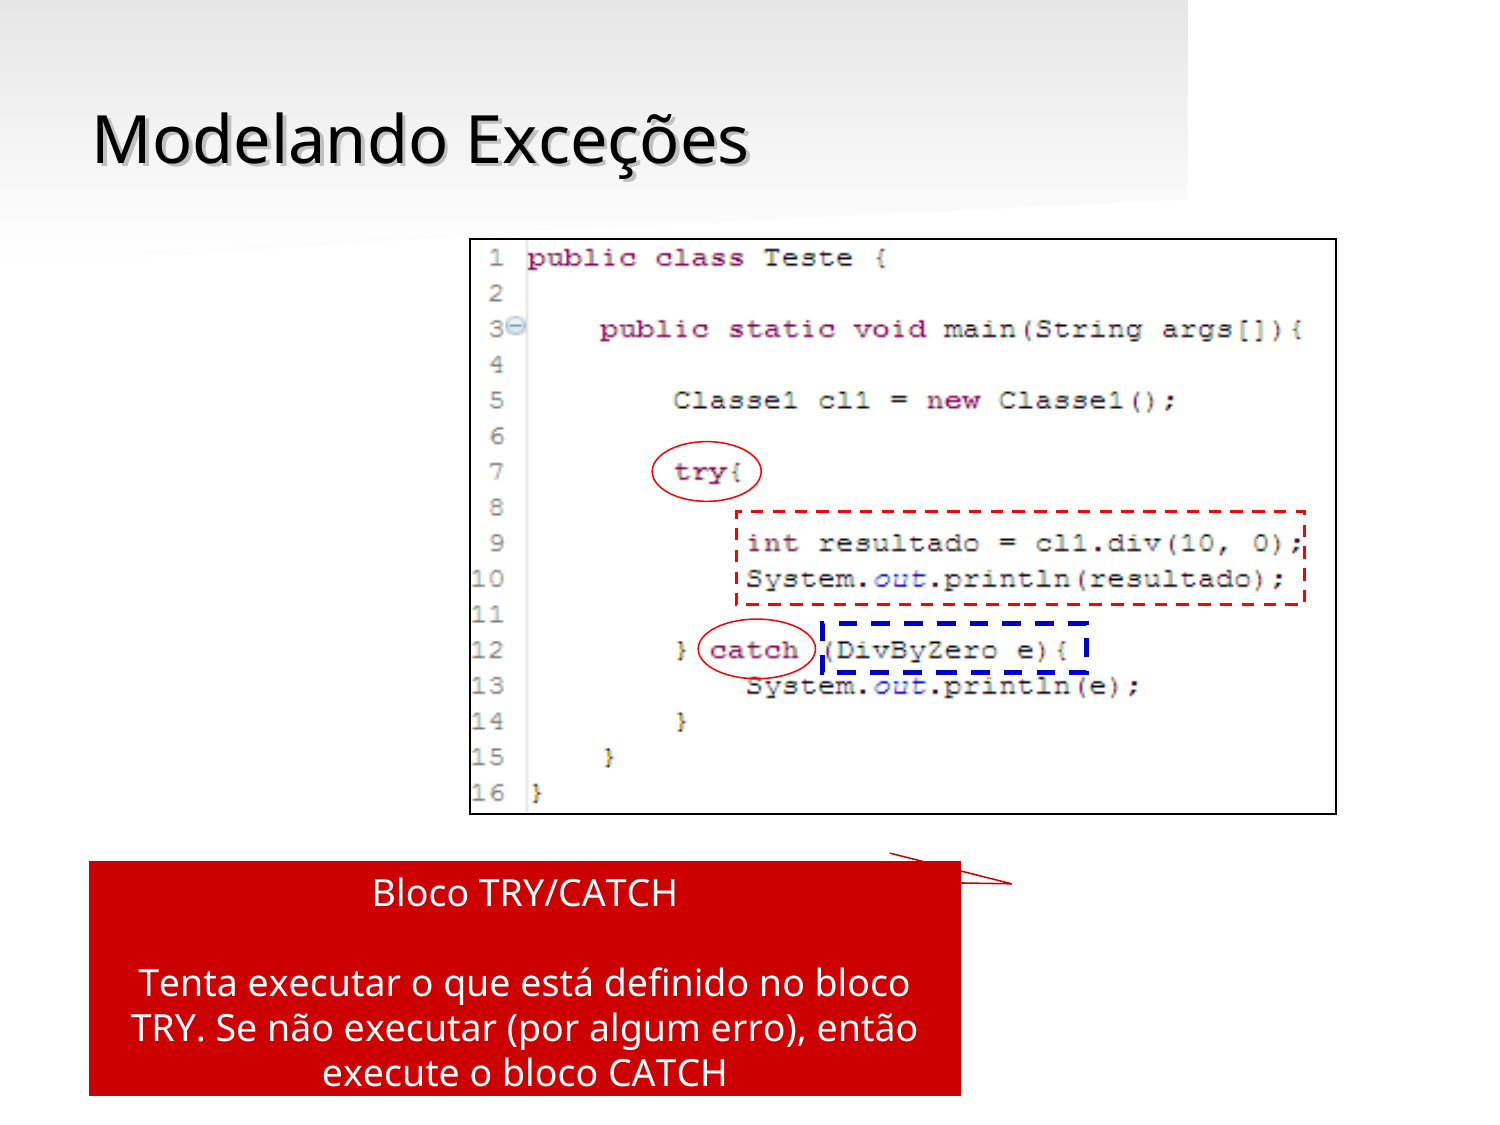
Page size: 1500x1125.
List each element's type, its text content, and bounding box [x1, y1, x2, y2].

text_box Bloco TRY/CATCH Tenta executar o que está definido no bloco TRY. Se não executar (por algum erro), então execute o bloco CATCH [90, 853, 1012, 1095]
picture [470, 239, 1336, 814]
title Modelando Exceções [76, 42, 1427, 231]
